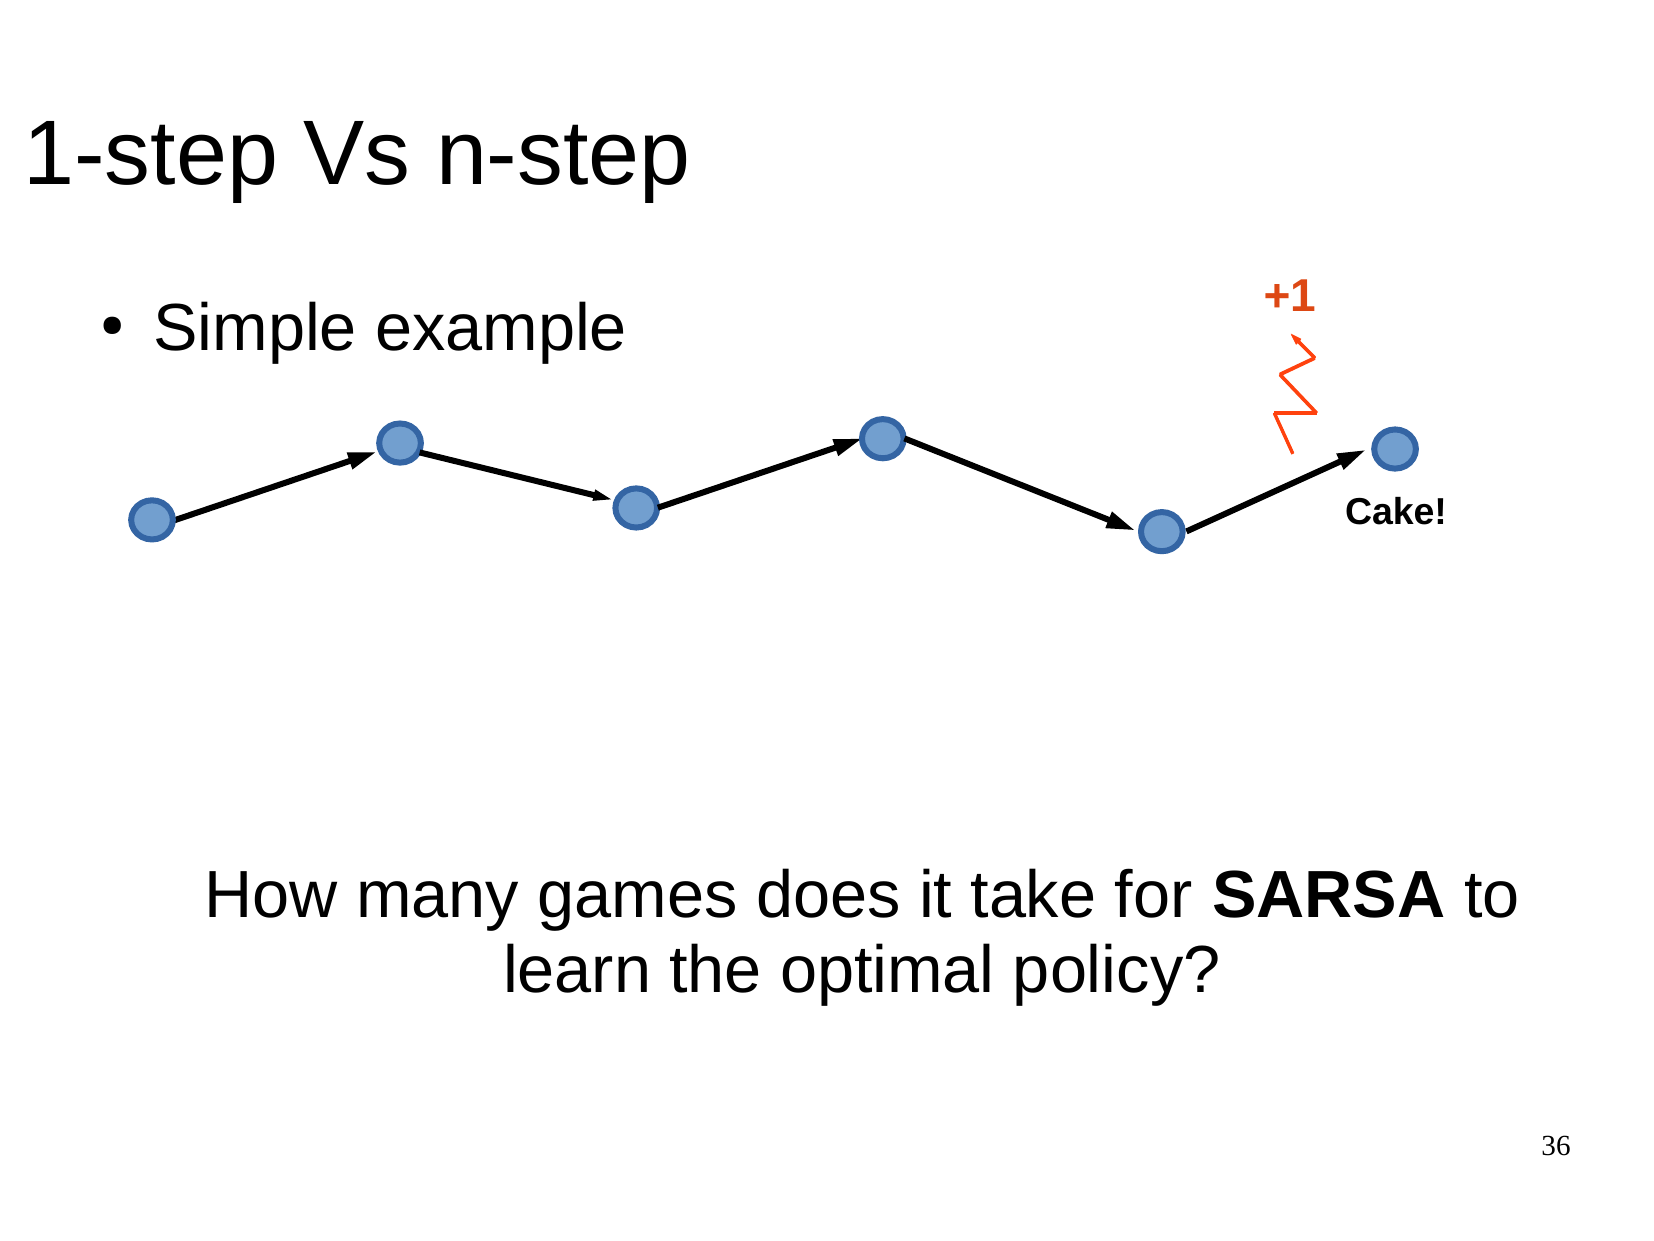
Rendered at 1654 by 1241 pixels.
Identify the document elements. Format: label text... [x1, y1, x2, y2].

text_box [861, 419, 904, 459]
text_box +1 [1133, 259, 1334, 346]
text_box [1374, 429, 1416, 469]
text_box [615, 488, 657, 528]
list Simple example How many games does it take for SARSA to learn the optimal policy? [82, 290, 1571, 1233]
text_box Cake! [1330, 483, 1462, 540]
text_box [131, 500, 173, 540]
title 1-step Vs n-step [23, 49, 1512, 257]
text_box [379, 423, 421, 463]
text_box [1141, 512, 1183, 552]
